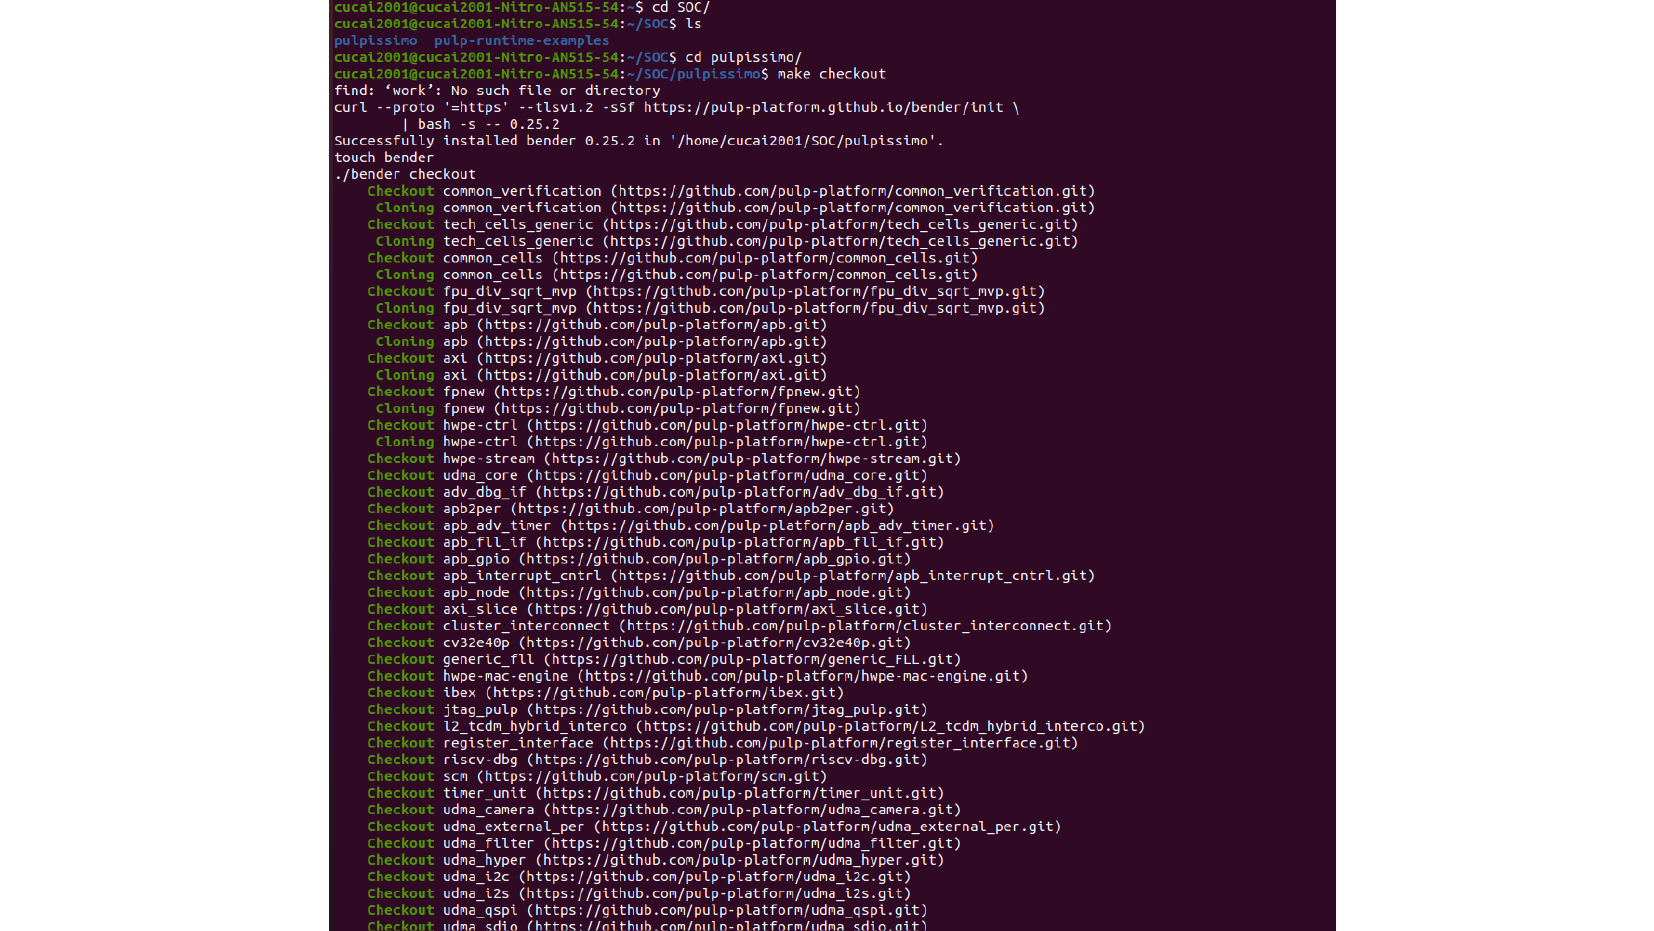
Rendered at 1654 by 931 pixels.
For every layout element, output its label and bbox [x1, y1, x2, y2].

picture [329, 0, 1336, 931]
